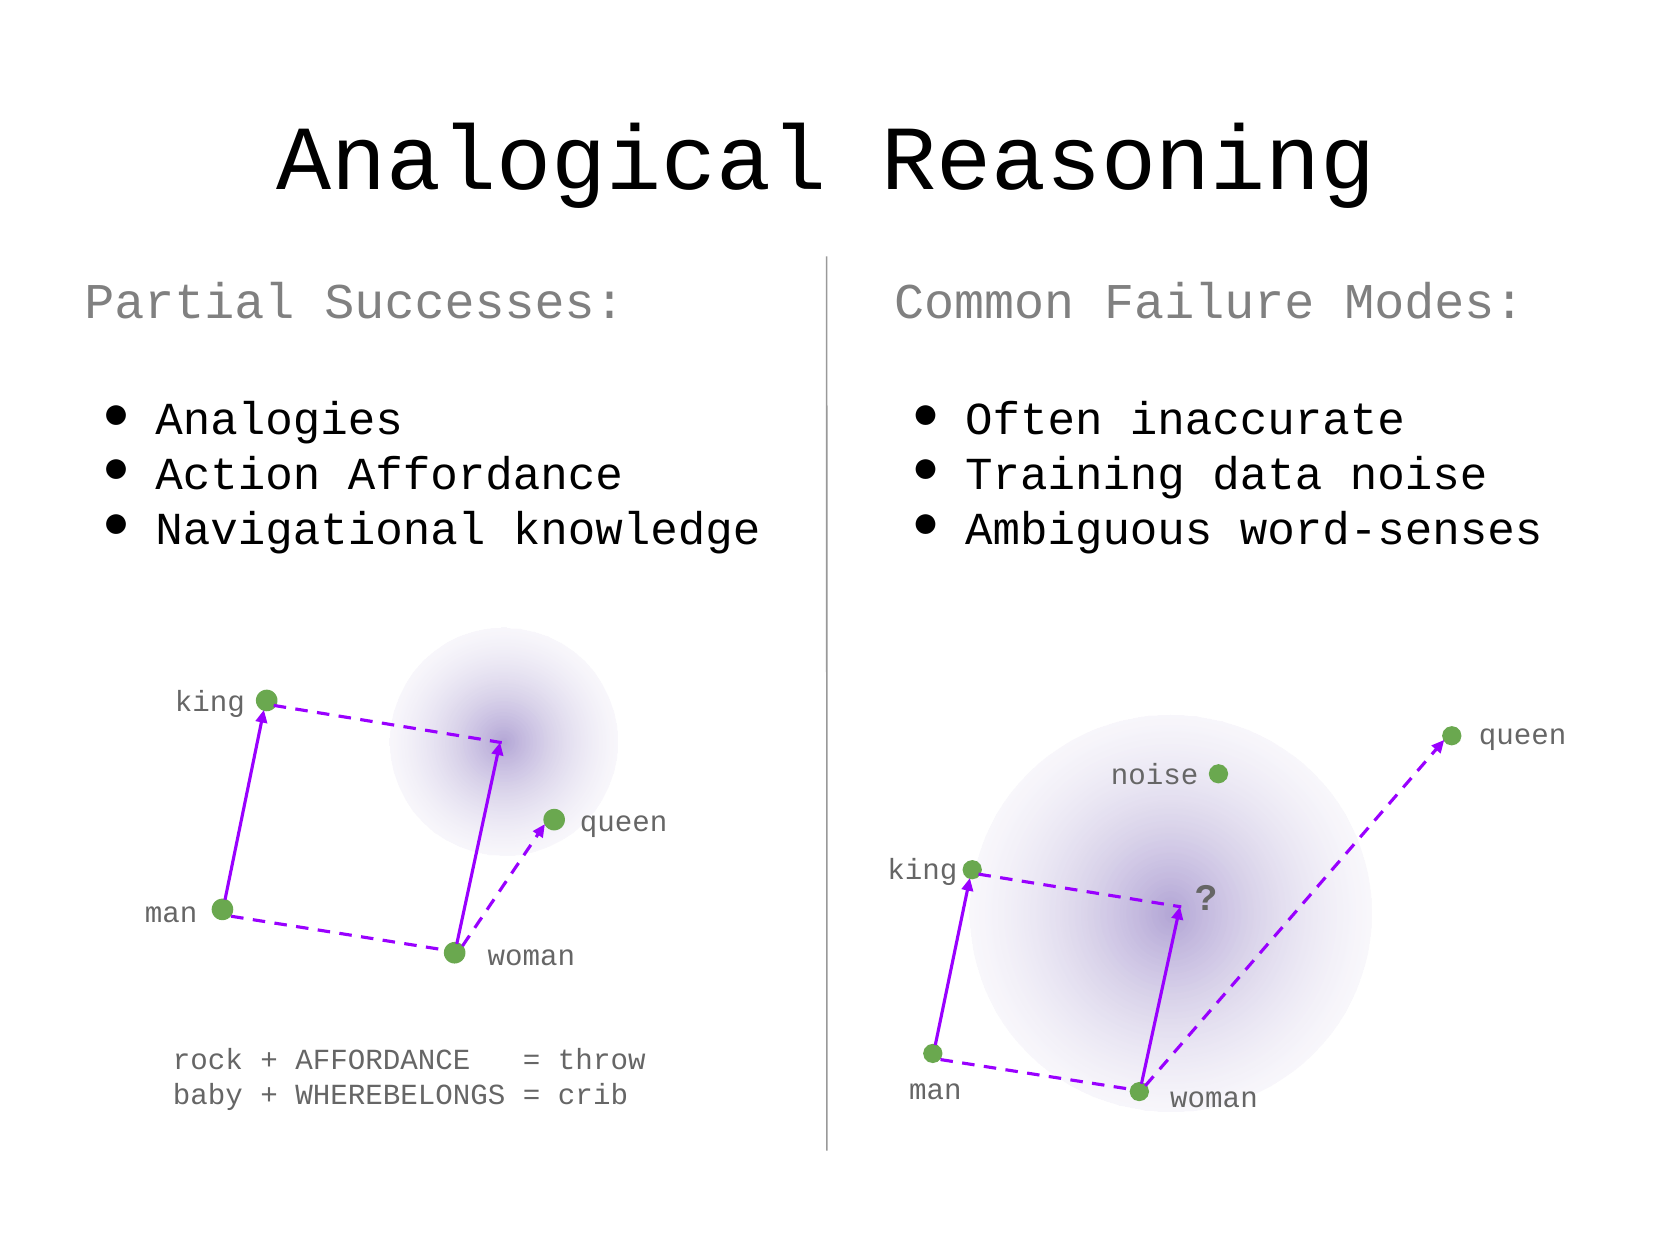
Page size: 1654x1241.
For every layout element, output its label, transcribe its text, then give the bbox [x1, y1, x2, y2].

text_box queen [1463, 700, 1609, 752]
text_box ? [1179, 857, 1294, 909]
text_box Common Failure Modes: Often inaccurate Training data noise Ambiguous word-senses [894, 268, 1607, 625]
text_box king [872, 835, 987, 887]
text_box woman [472, 920, 601, 980]
text_box king [160, 667, 289, 726]
text_box rock + AFFORDANCE = throw baby + WHEREBELONGS = crib [157, 1025, 666, 1136]
text_box [1442, 726, 1461, 745]
text_box woman [1155, 1063, 1305, 1115]
text_box Analogical Reasoning [82, 49, 1571, 257]
text_box man [130, 877, 259, 936]
text_box [969, 714, 1372, 1111]
text_box queen [565, 786, 694, 846]
text_box [923, 1044, 942, 1055]
text_box [389, 627, 618, 856]
text_box noise [1095, 740, 1246, 792]
text_box man [894, 1055, 1009, 1107]
text_box [444, 942, 465, 963]
text_box Partial Successes: Analogies Action Affordance Navigational knowledge [84, 268, 797, 635]
